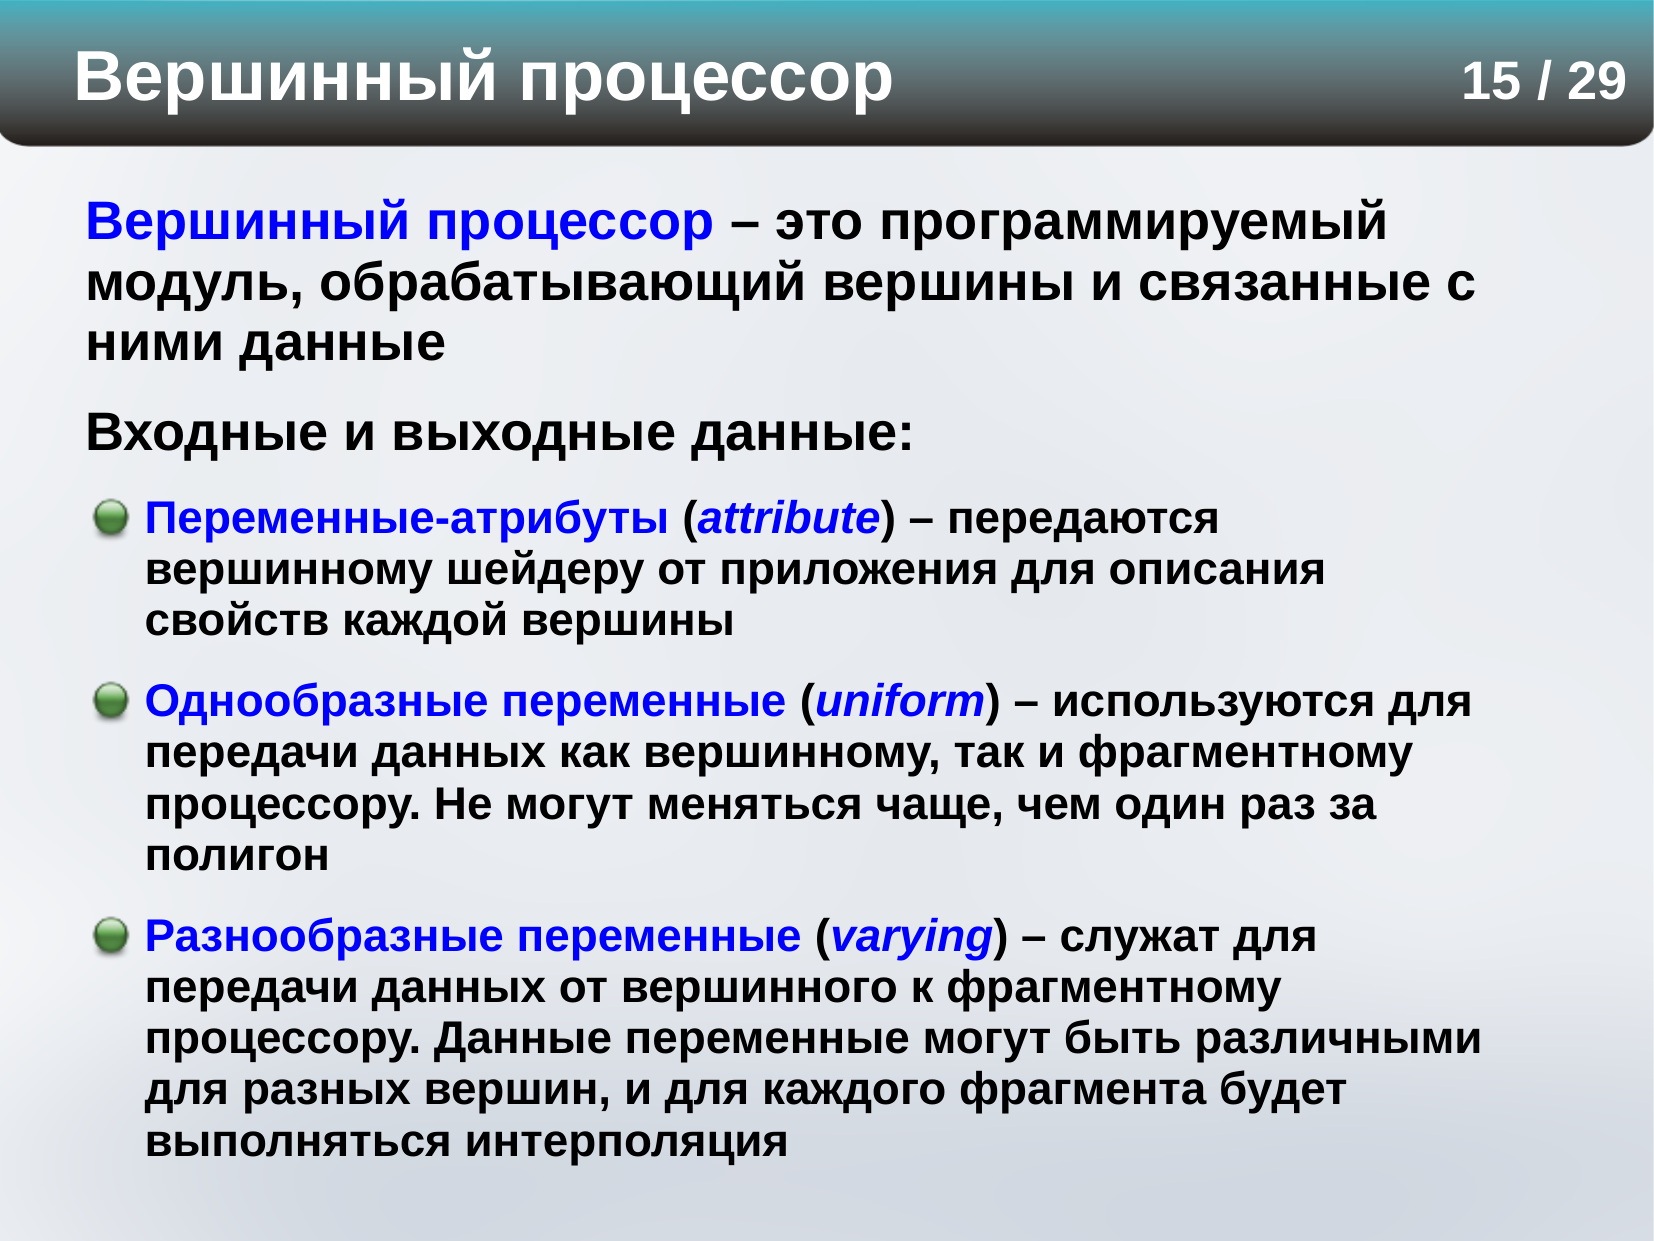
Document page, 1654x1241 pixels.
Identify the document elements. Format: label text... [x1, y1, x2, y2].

text_box Вершинный процессор – это программируемый модуль, обрабатывающий вершины и связанные с ними данные Входные и выходные данные: Переменные-атрибуты (attribute) – передаются вершинному шейдеру от приложения для описания свойств каждой вершины Однообразные переменные (uniform) – используются для передачи данных как вершинному, так и фрагментному процессору. Не могут меняться чаще, чем один раз за полигон Разнообразные переменные (varying) – служат для передачи данных от вершинного к фрагментному процессору. Данные переменные могут быть различными для разных вершин, и для каждого фрагмента будет выполняться интерполяция [70, 183, 1506, 1174]
picture [0, 0, 1654, 1241]
text_box <номер> / 29 [1446, 42, 1654, 179]
text_box Вершинный процессор [59, 29, 1418, 124]
